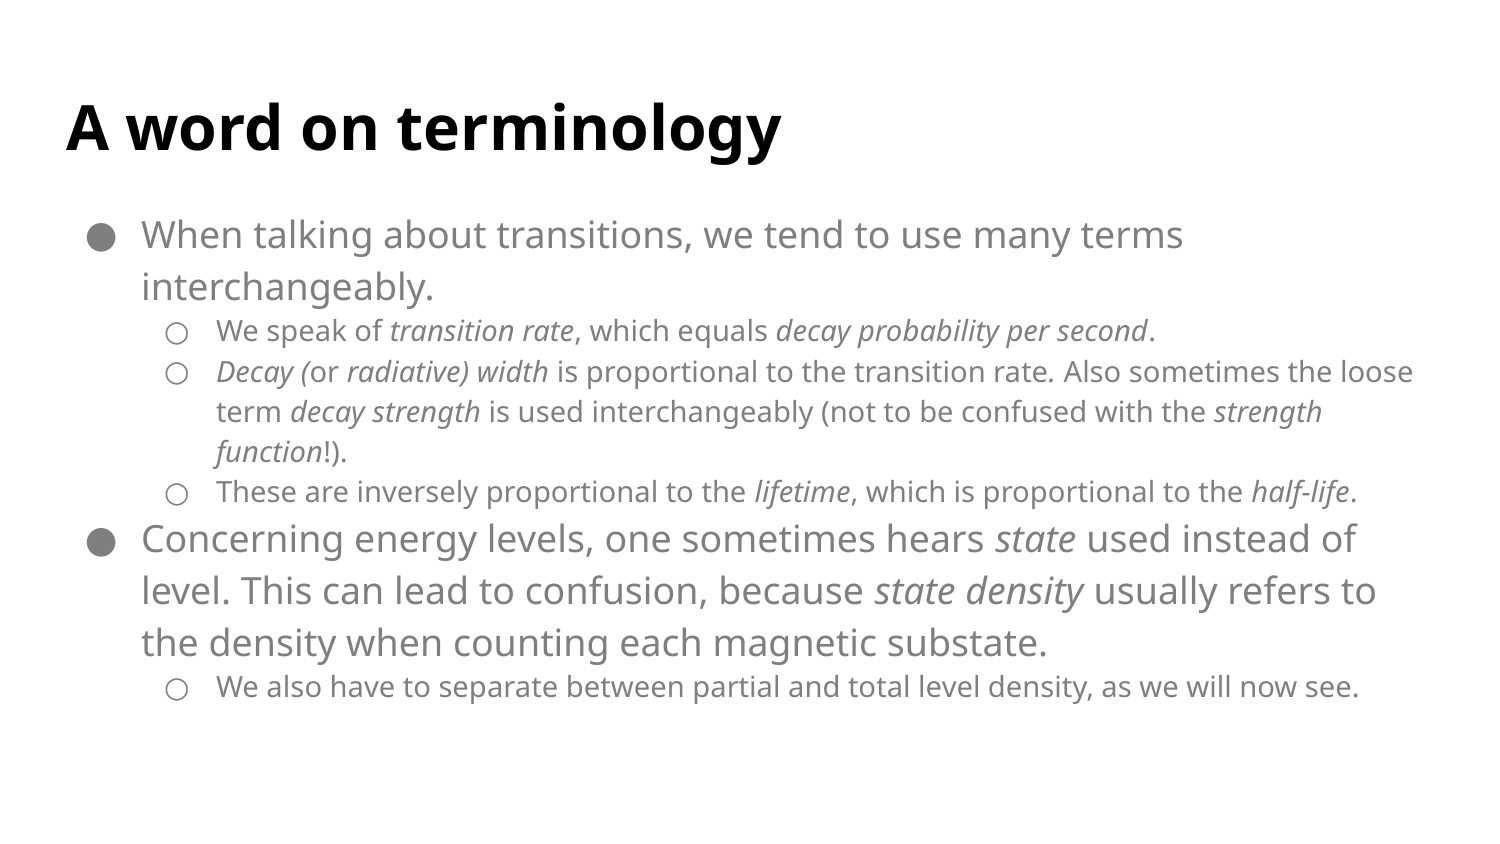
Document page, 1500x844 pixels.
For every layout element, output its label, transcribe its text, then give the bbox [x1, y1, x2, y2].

title A word on terminology [51, 72, 1449, 176]
list When talking about transitions, we tend to use many terms interchangeably. We speak of transition rate, which equals decay probability per second. Decay (or radiative) width is proportional to the transition rate. Also sometimes the loose term decay strength is used interchangeably (not to be confused with the strength function!). These are inversely proportional to the lifetime, which is proportional to the half-life. Concerning energy levels, one sometimes hears state used instead of level. This can lead to confusion, because state density usually refers to the density when counting each magnetic substate. We also have to separate between partial and total level density, as we will now see. [51, 189, 1449, 750]
